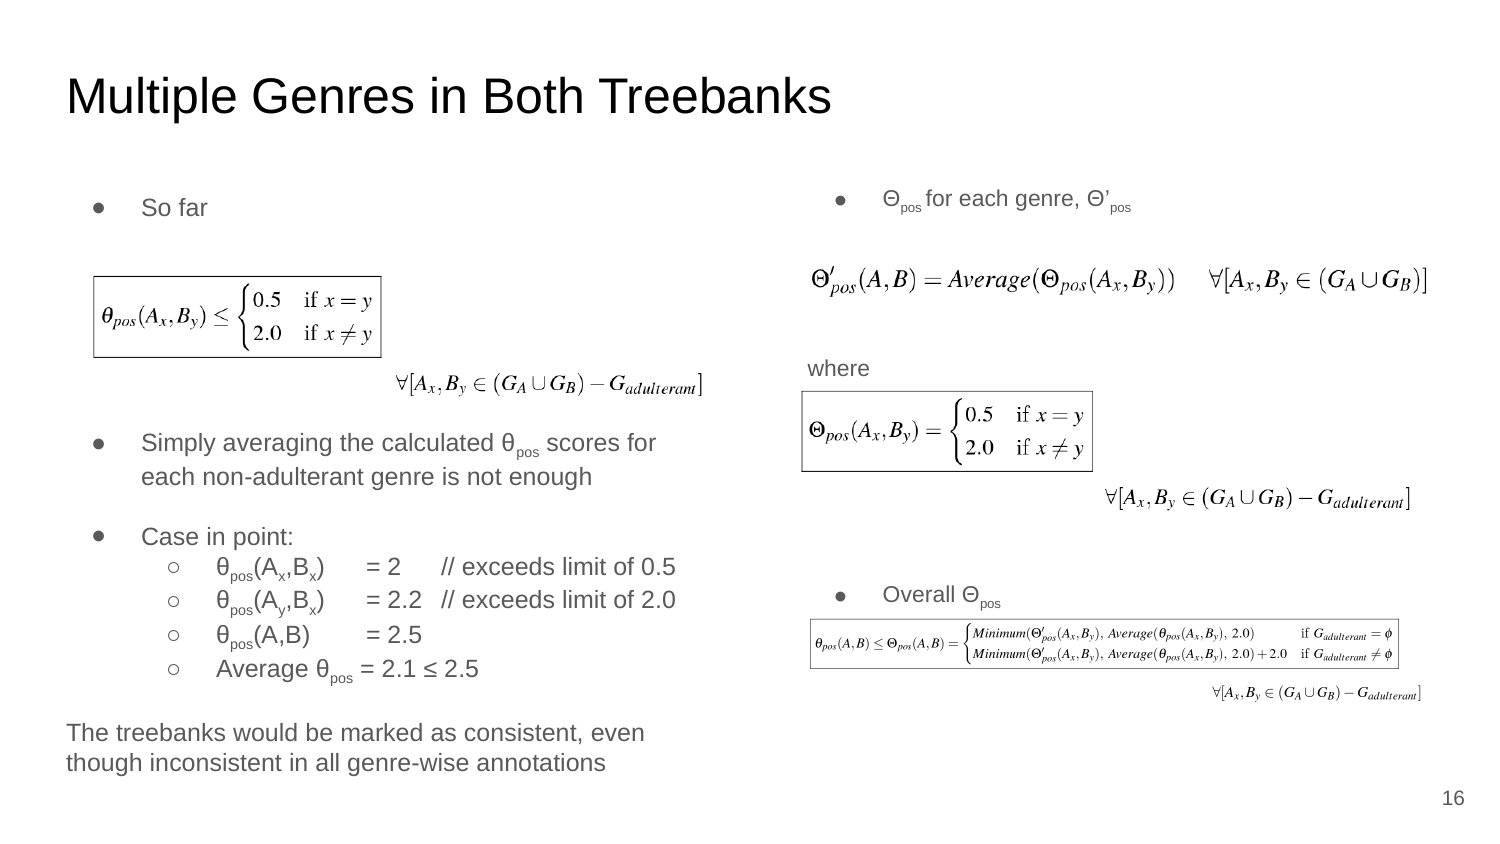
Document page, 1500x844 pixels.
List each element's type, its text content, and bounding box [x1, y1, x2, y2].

picture [803, 250, 1438, 308]
picture [85, 272, 708, 401]
list So far Simply averaging the calculated θpos scores for each non-adulterant genre is not enough Case in point: θpos(Ax,Bx) = 2 // exceeds limit of 0.5 θpos(Ay,Bx) = 2.2 // exceeds limit of 2.0 θpos(A,B) = 2.5 Average θpos = 2.1 ≤ 2.5 The treebanks would be marked as consistent, even though inconsistent in all genre-wise annotations [51, 176, 708, 737]
slide_number 1 [1389, 764, 1480, 830]
picture [792, 383, 1415, 517]
picture [805, 615, 1428, 706]
list Θpos for each genre, Θ’pos where Overall Θpos [792, 164, 1449, 725]
title Multiple Genres in Both Treebanks [51, 48, 1449, 142]
